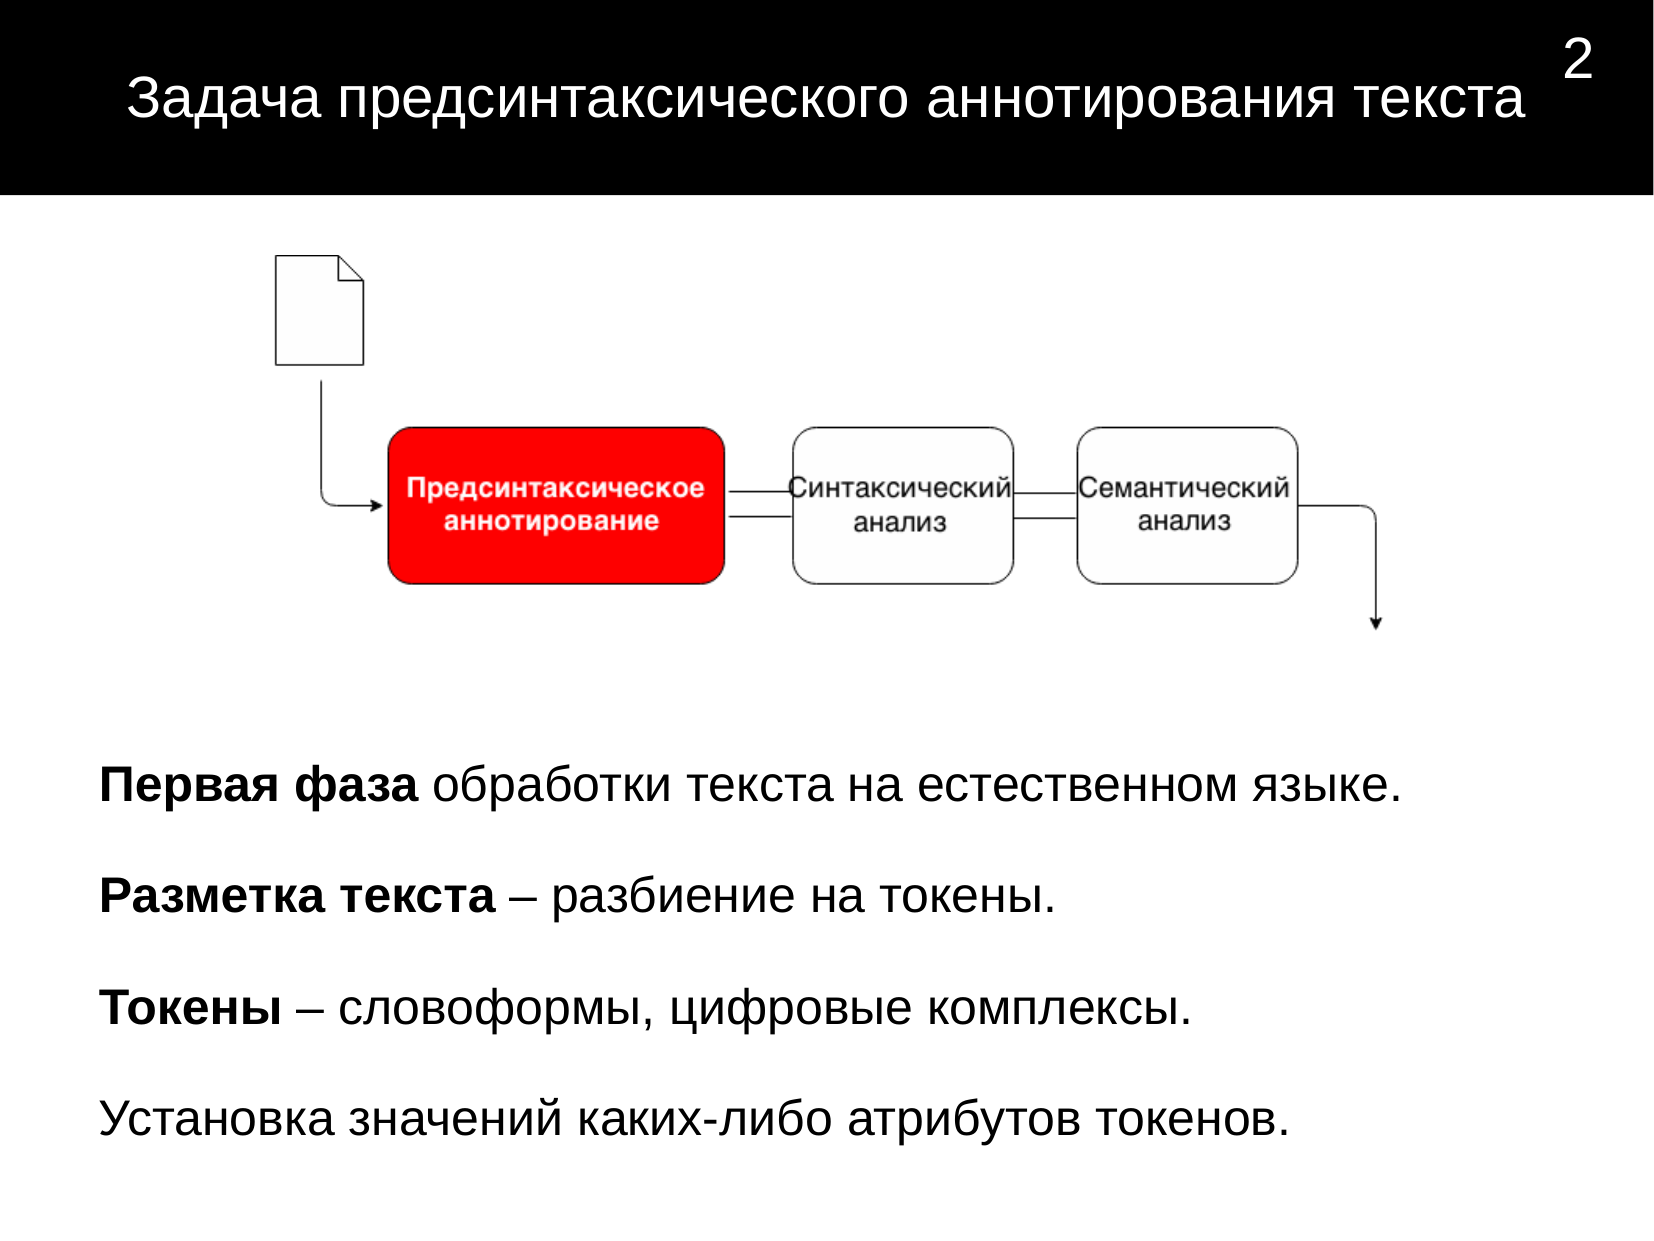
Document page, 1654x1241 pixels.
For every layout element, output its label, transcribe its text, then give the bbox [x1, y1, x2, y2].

title Задача предсинтаксического аннотирования текста [0, 0, 1654, 196]
text_box <number> [1547, 18, 1623, 109]
picture [255, 255, 1391, 661]
subtitle Первая фаза обработки текста на естественном языке. Разметка текста – разбиение на токены. Токены – словоформы, цифровые комплексы. Установка значений каких-либо атрибутов токенов. [80, 719, 1476, 1184]
